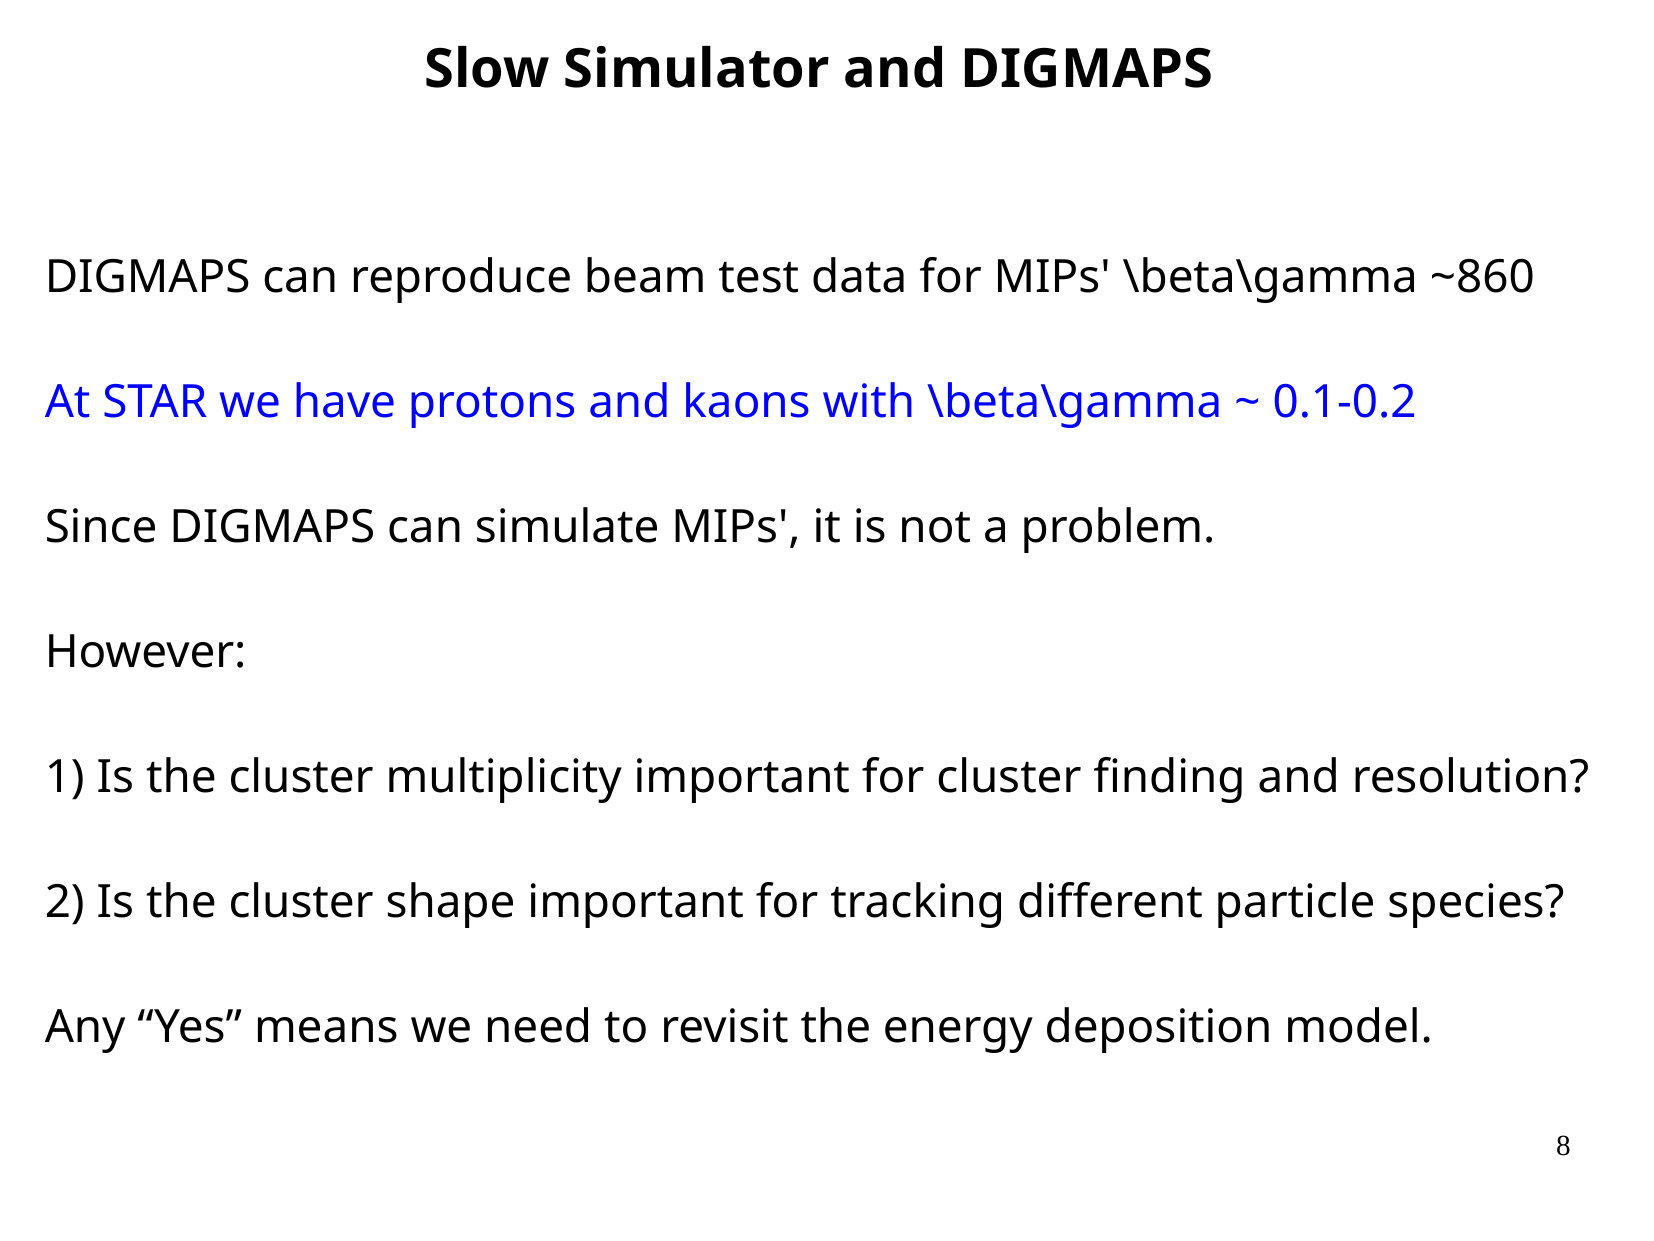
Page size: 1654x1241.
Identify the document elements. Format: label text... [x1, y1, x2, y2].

text_box DIGMAPS can reproduce beam test data for MIPs' \beta\gamma ~860 At STAR we have protons and kaons with \beta\gamma ~ 0.1-0.2 Since DIGMAPS can simulate MIPs', it is not a problem. However: 1) Is the cluster multiplicity important for cluster finding and resolution? 2) Is the cluster shape important for tracking different particle species? Any “Yes” means we need to revisit the energy deposition model. [30, 235, 1621, 921]
title Slow Simulator and DIGMAPS [75, 36, 1564, 97]
